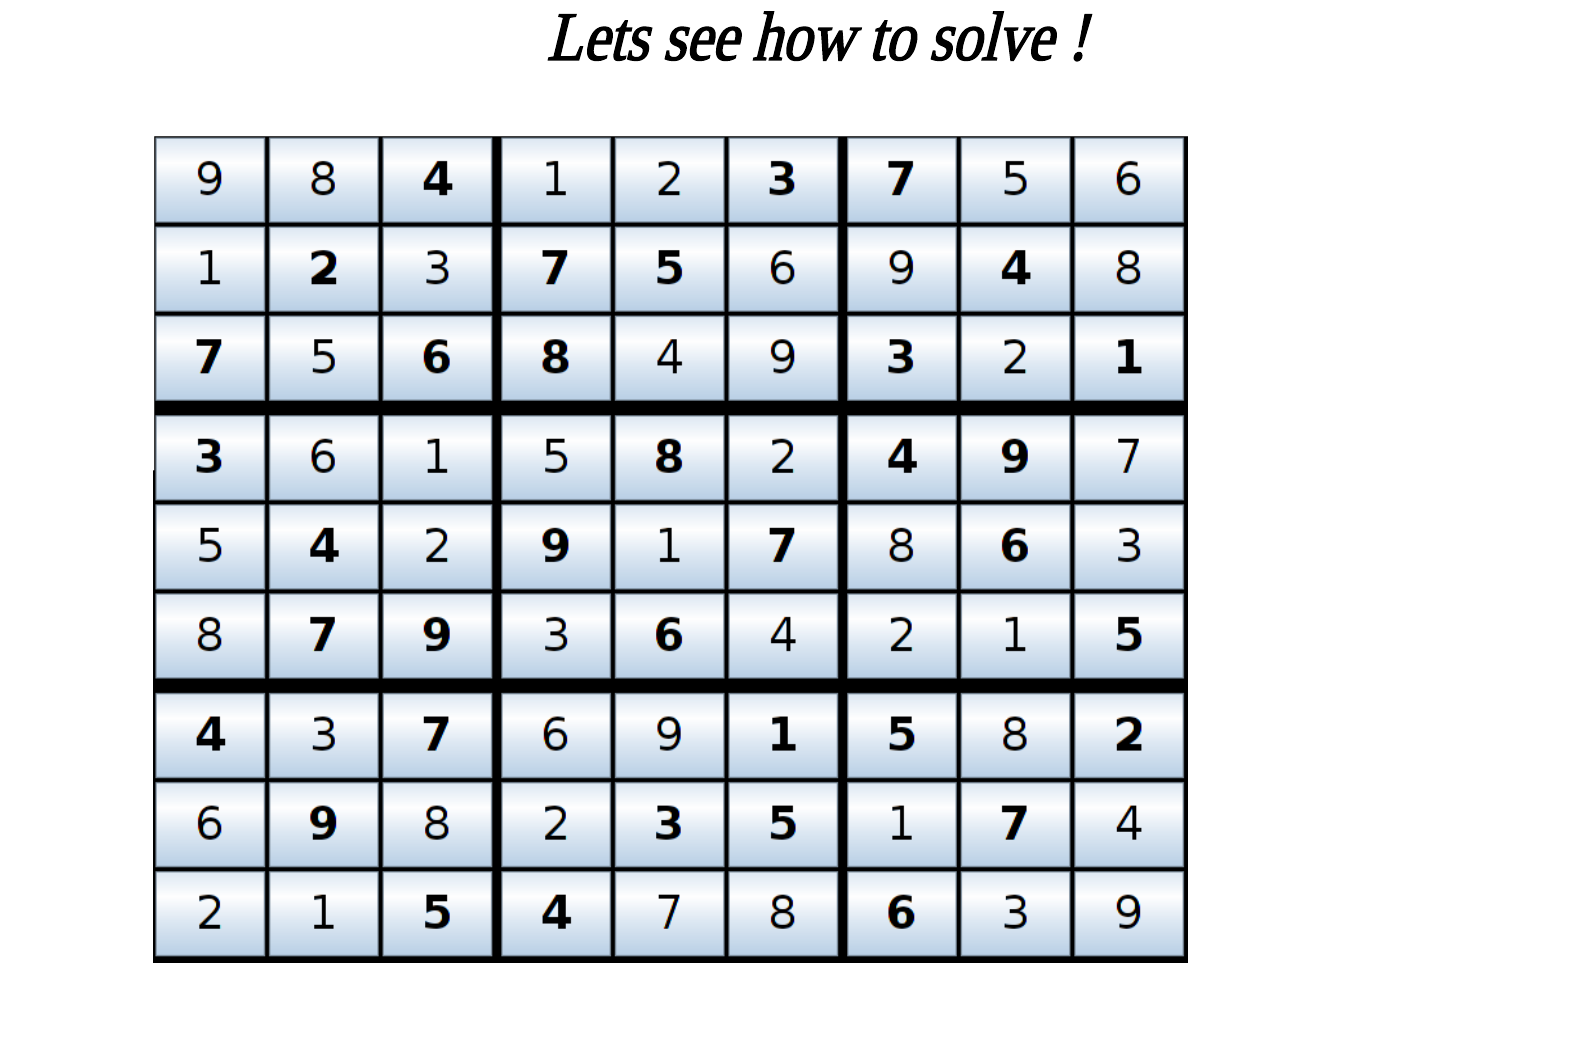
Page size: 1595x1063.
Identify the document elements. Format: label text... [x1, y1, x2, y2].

text_box Lets see how to solve ! [818, 28, 862, 61]
text_box Lets see how to solve ! [614, 20, 632, 61]
text_box Lets see how to solve ! [931, 27, 956, 61]
text_box Lets see how to solve ! [787, 27, 814, 61]
text_box Lets see how to solve ! [873, 20, 892, 61]
text_box Lets see how to solve ! [690, 27, 715, 61]
text_box Lets see how to solve ! [665, 27, 690, 61]
text_box Lets see how to solve ! [587, 27, 613, 61]
picture [153, 135, 1188, 963]
text_box Lets see how to solve ! [716, 27, 742, 61]
text_box Lets see how to solve ! [548, 14, 583, 60]
text_box Lets see how to solve ! [753, 11, 785, 60]
text_box Lets see how to solve ! [982, 11, 1004, 60]
text_box Lets see how to solve ! [627, 27, 652, 61]
text_box Lets see how to solve ! [1004, 28, 1035, 61]
text_box Lets see how to solve ! [956, 27, 984, 61]
text_box Lets see how to solve ! [1031, 27, 1057, 61]
text_box Lets see how to solve ! [889, 27, 917, 61]
